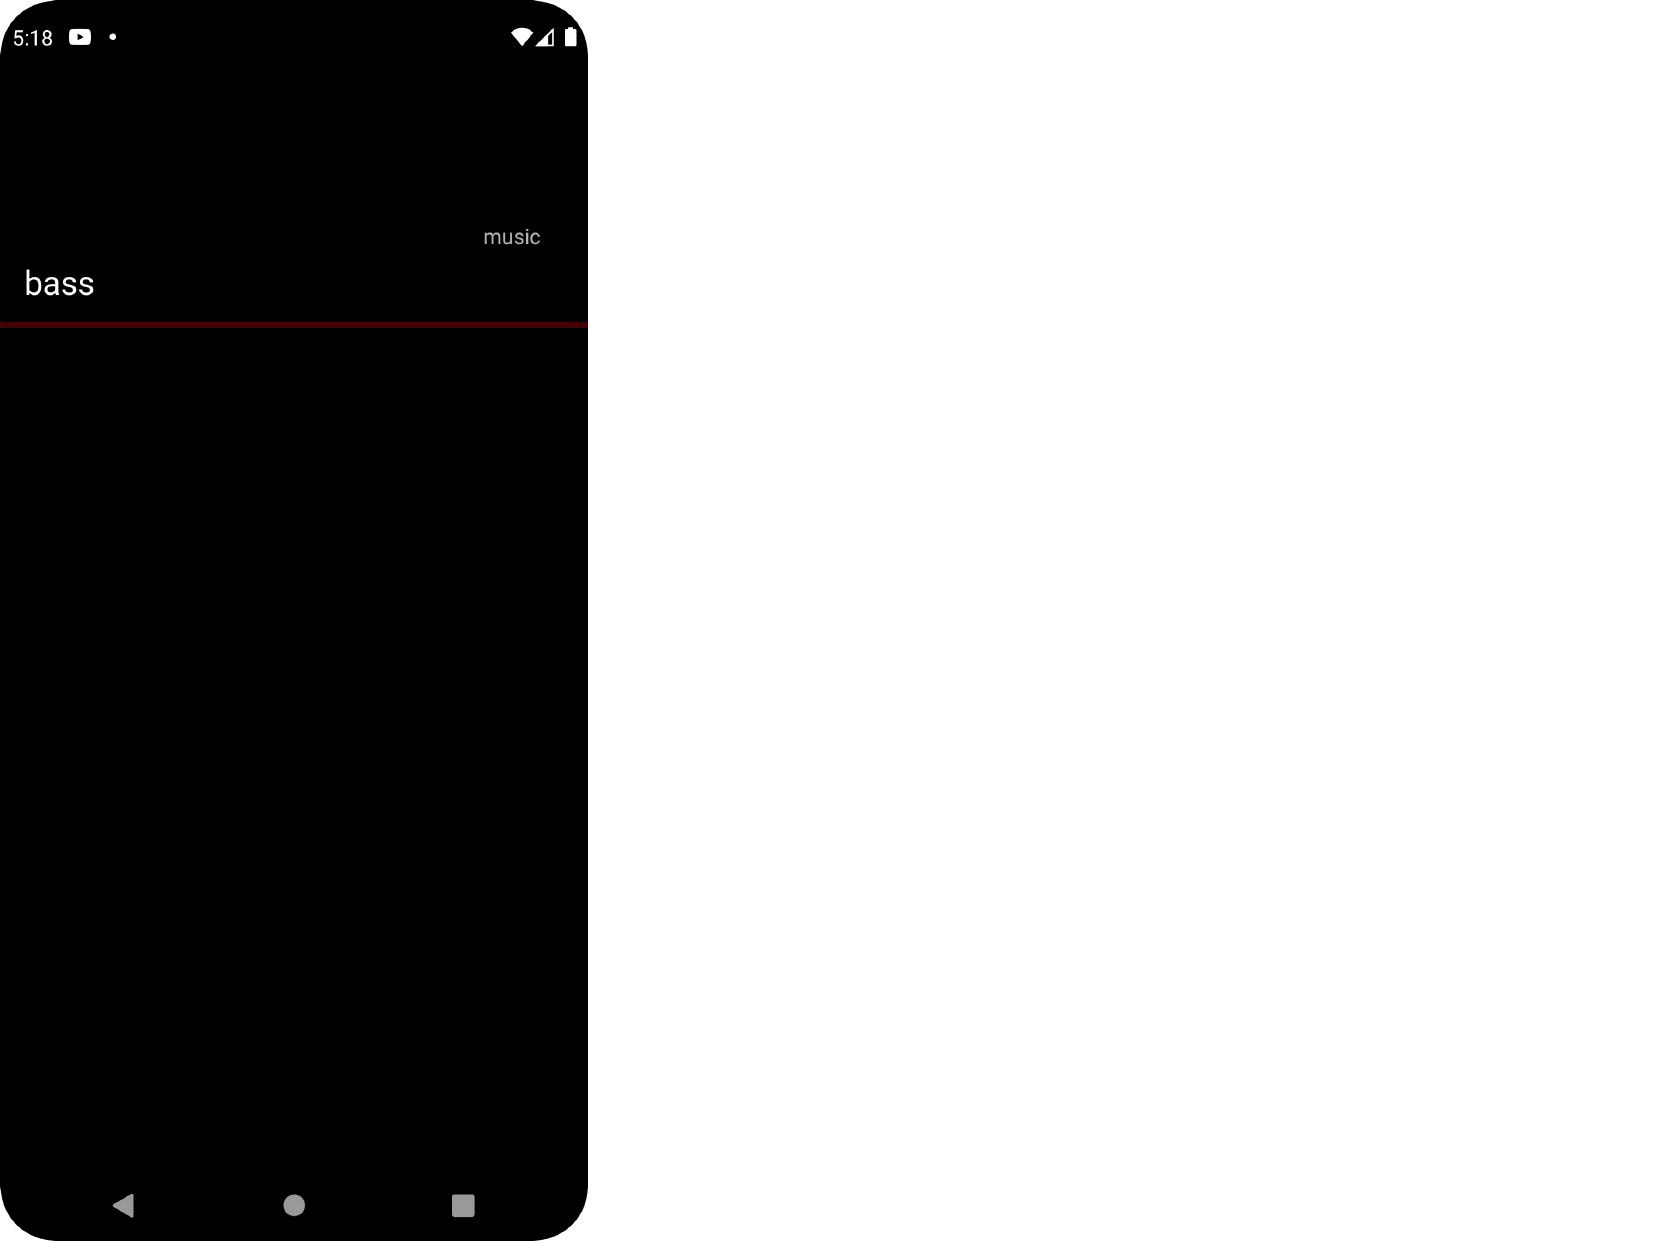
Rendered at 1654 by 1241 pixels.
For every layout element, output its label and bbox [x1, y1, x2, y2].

picture [0, 0, 588, 1241]
